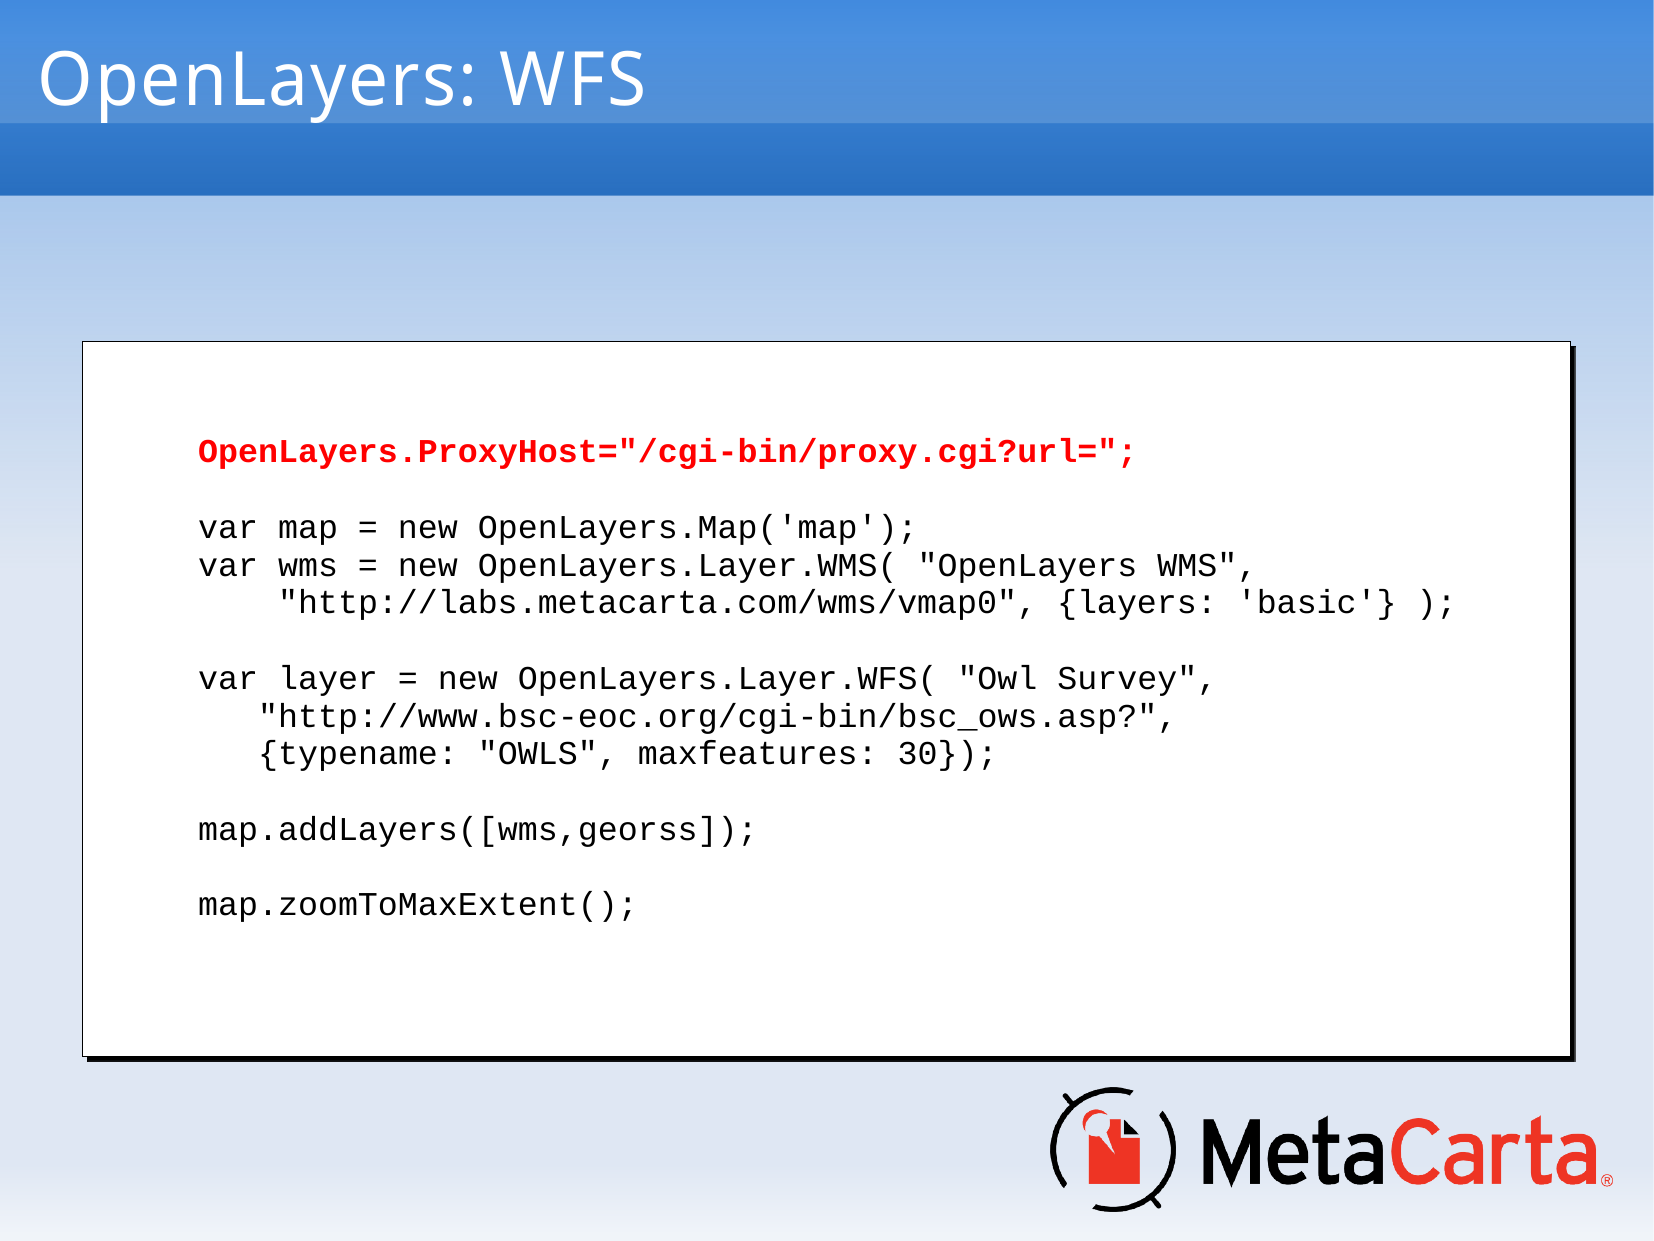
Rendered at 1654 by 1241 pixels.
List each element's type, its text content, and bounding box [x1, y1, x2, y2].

title OpenLayers: WFS [37, 2, 1463, 151]
subtitle OpenLayers.ProxyHost="/cgi-bin/proxy.cgi?url="; var map = new OpenLayers.Map('map'); var wms = new OpenLayers.Layer.WMS( "OpenLayers WMS", "http://labs.metacarta.com/wms/vmap0", {layers: 'basic'} ); var layer = new OpenLayers.Layer.WFS( "Owl Survey", "http://www.bsc-eoc.org/cgi-bin/bsc_ows.asp?", {typename: "OWLS", maxfeatures: 30}); map.addLayers([wms,georss]); map.zoomToMaxExtent(); [82, 341, 1571, 1057]
picture [0, 0, 1654, 1241]
